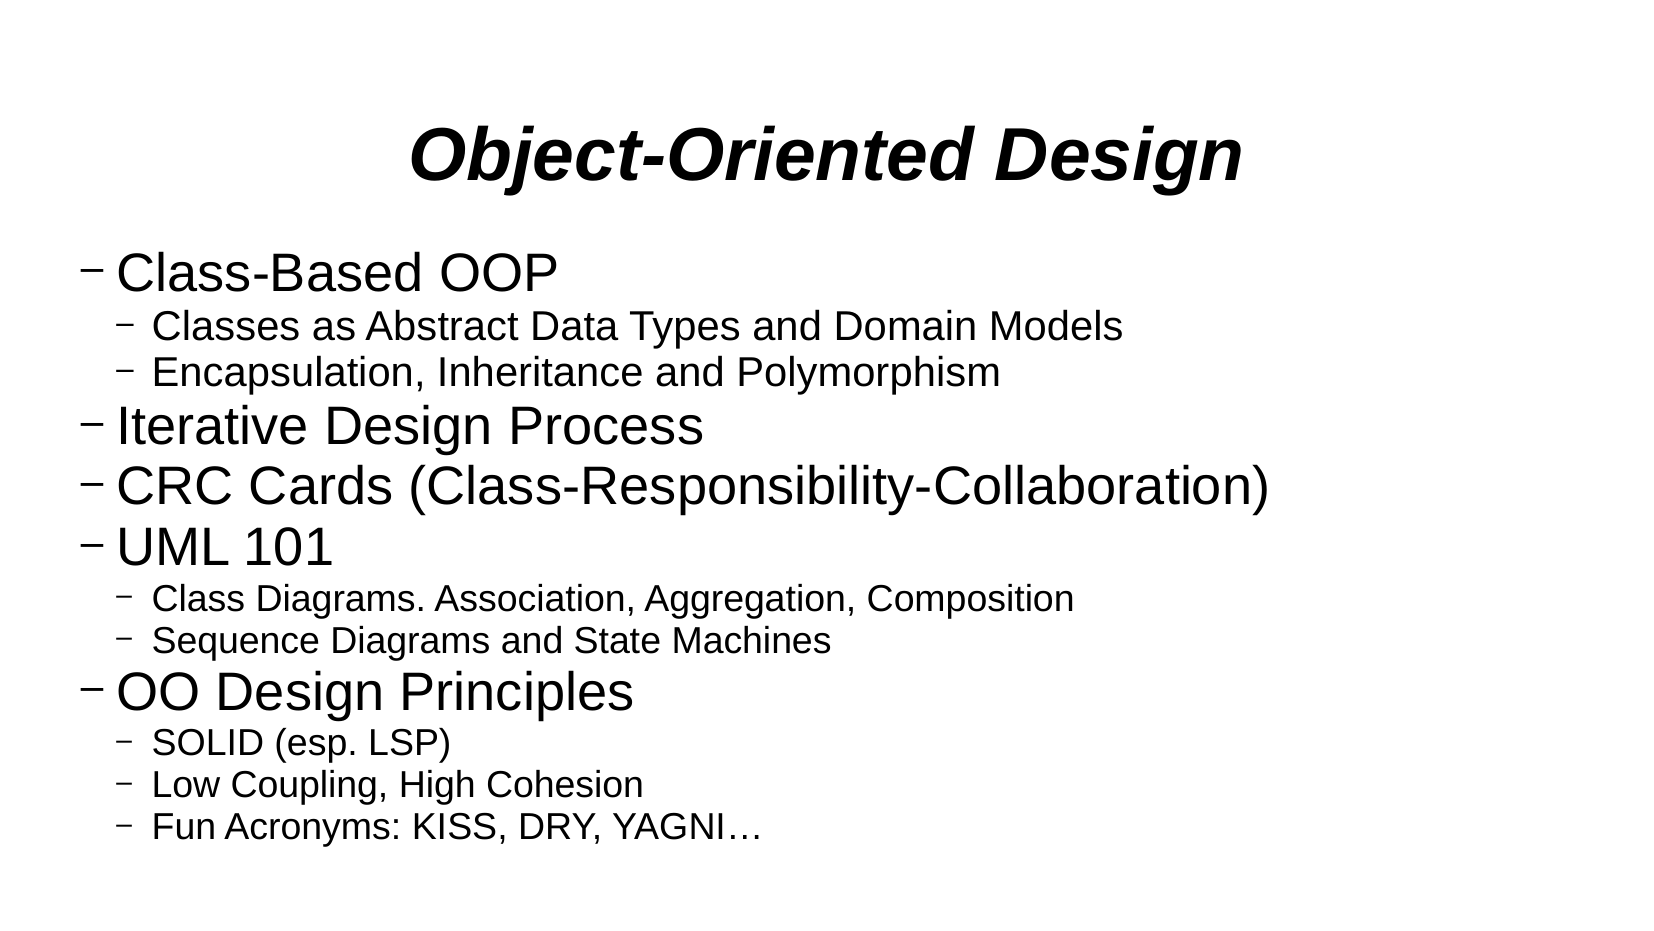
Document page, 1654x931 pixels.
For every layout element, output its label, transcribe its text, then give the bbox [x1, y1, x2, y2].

subtitle Class-Based OOP Classes as Abstract Data Types and Domain Models Encapsulation, Inheritance and Polymorphism Iterative Design Process CRC Cards (Class-Responsibility-Collaboration) UML 101 Class Diagrams. Association, Aggregation, Composition Sequence Diagrams and State Machines OO Design Principles SOLID (esp. LSP) Low Coupling, High Cohesion Fun Acronyms: KISS, DRY, YAGNI… [80, 241, 1569, 848]
title Object-Oriented Design [82, 76, 1571, 232]
